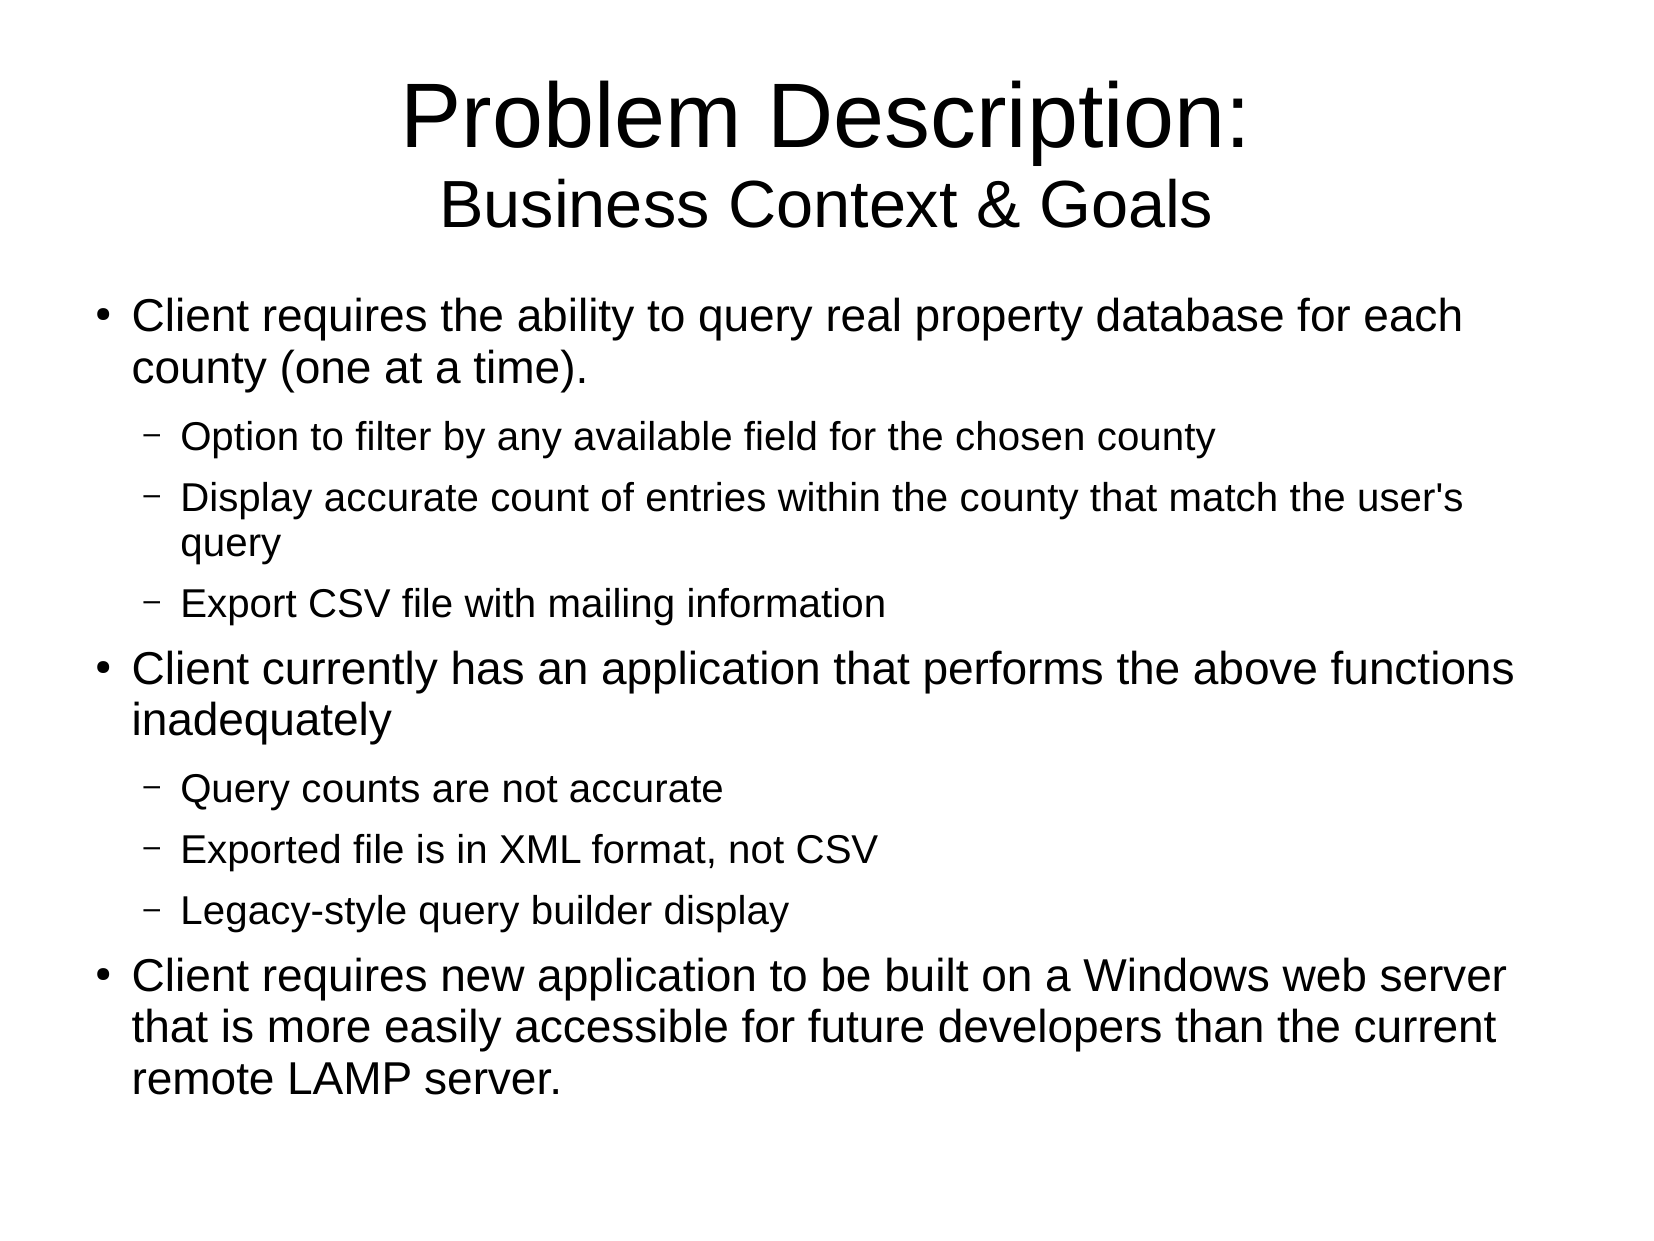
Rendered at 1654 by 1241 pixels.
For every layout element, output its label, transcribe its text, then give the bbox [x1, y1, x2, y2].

list Client requires the ability to query real property database for each county (one at a time). Option to filter by any available field for the chosen county Display accurate count of entries within the county that match the user's query Export CSV file with mailing information Client currently has an application that performs the above functions inadequately Query counts are not accurate Exported file is in XML format, not CSV Legacy-style query builder display Client requires new application to be built on a Windows web server that is more easily accessible for future developers than the current remote LAMP server. [82, 290, 1571, 1111]
title Problem Description: Business Context & Goals [82, 49, 1571, 257]
